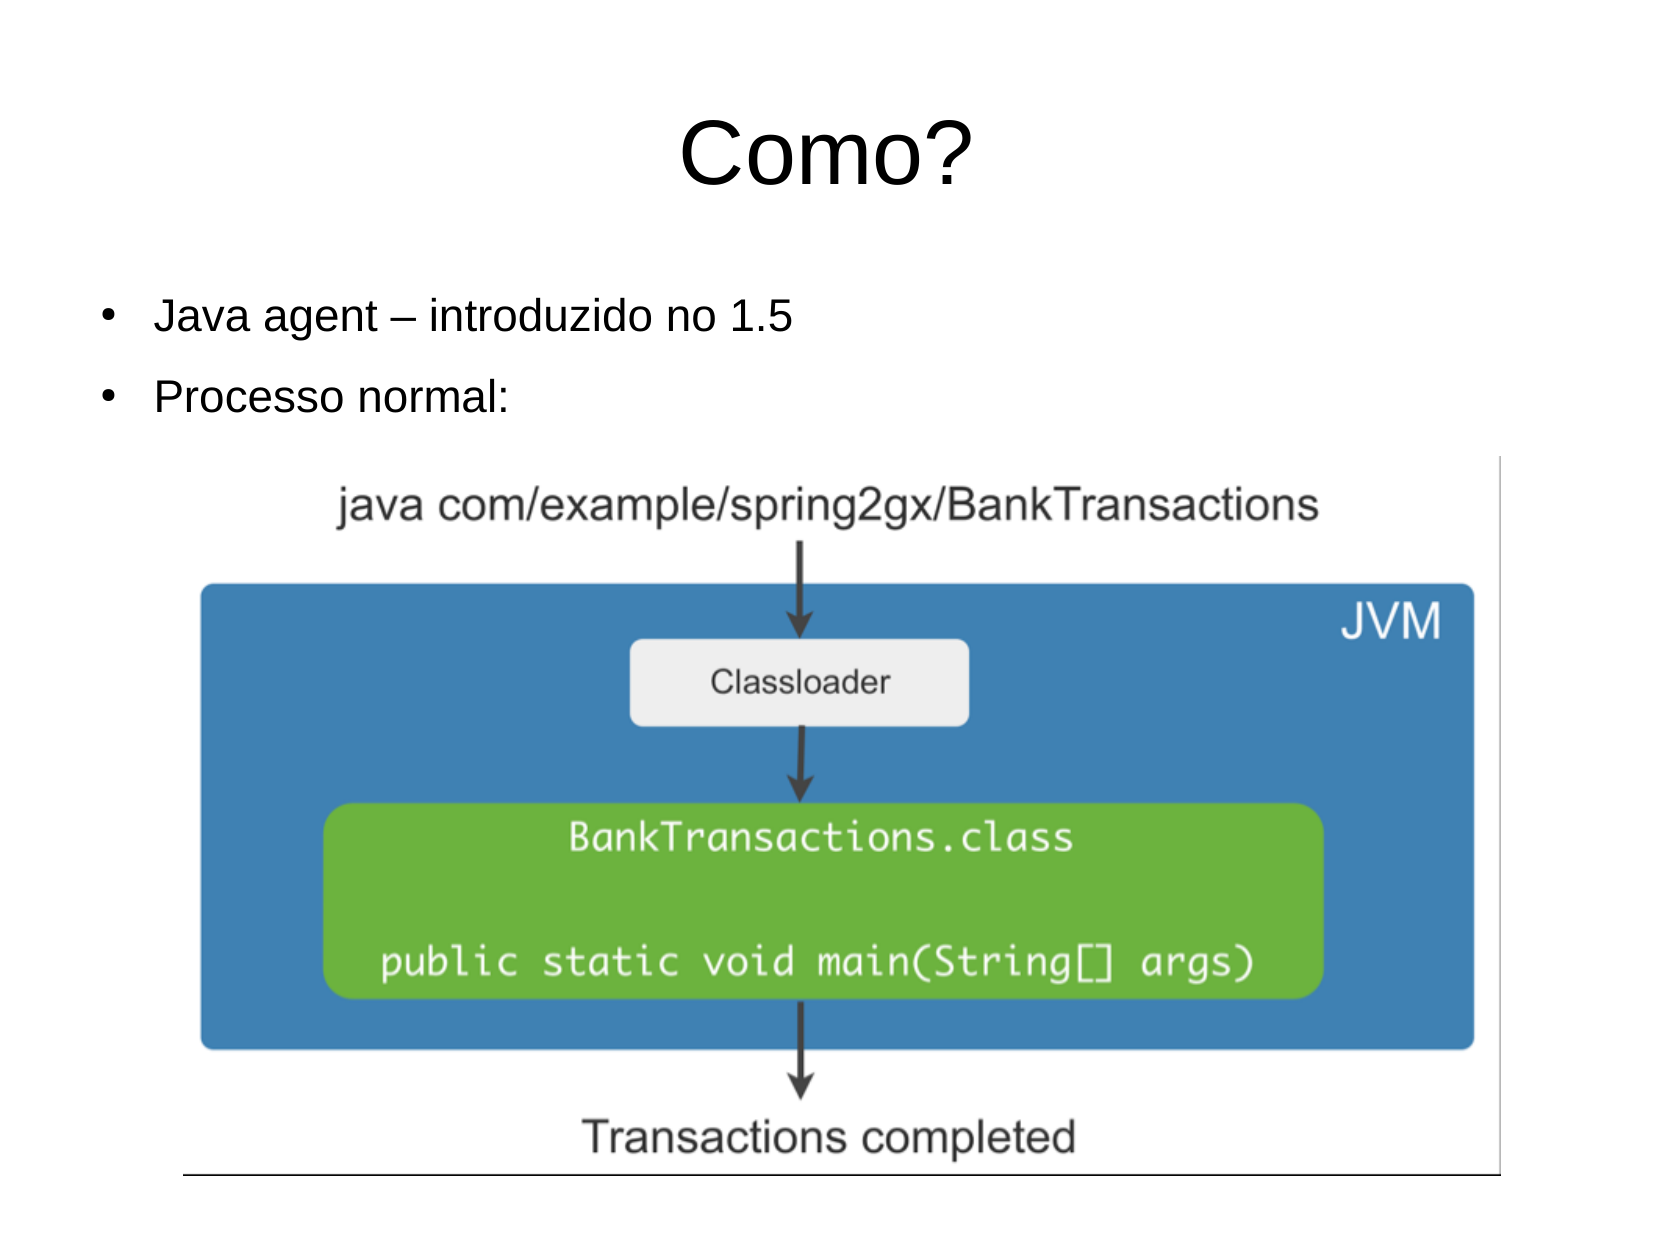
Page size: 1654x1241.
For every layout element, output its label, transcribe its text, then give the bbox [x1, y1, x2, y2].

title Como? [82, 49, 1571, 257]
picture [183, 456, 1501, 1176]
list Java agent – introduzido no 1.5 Processo normal: [82, 290, 1571, 1010]
